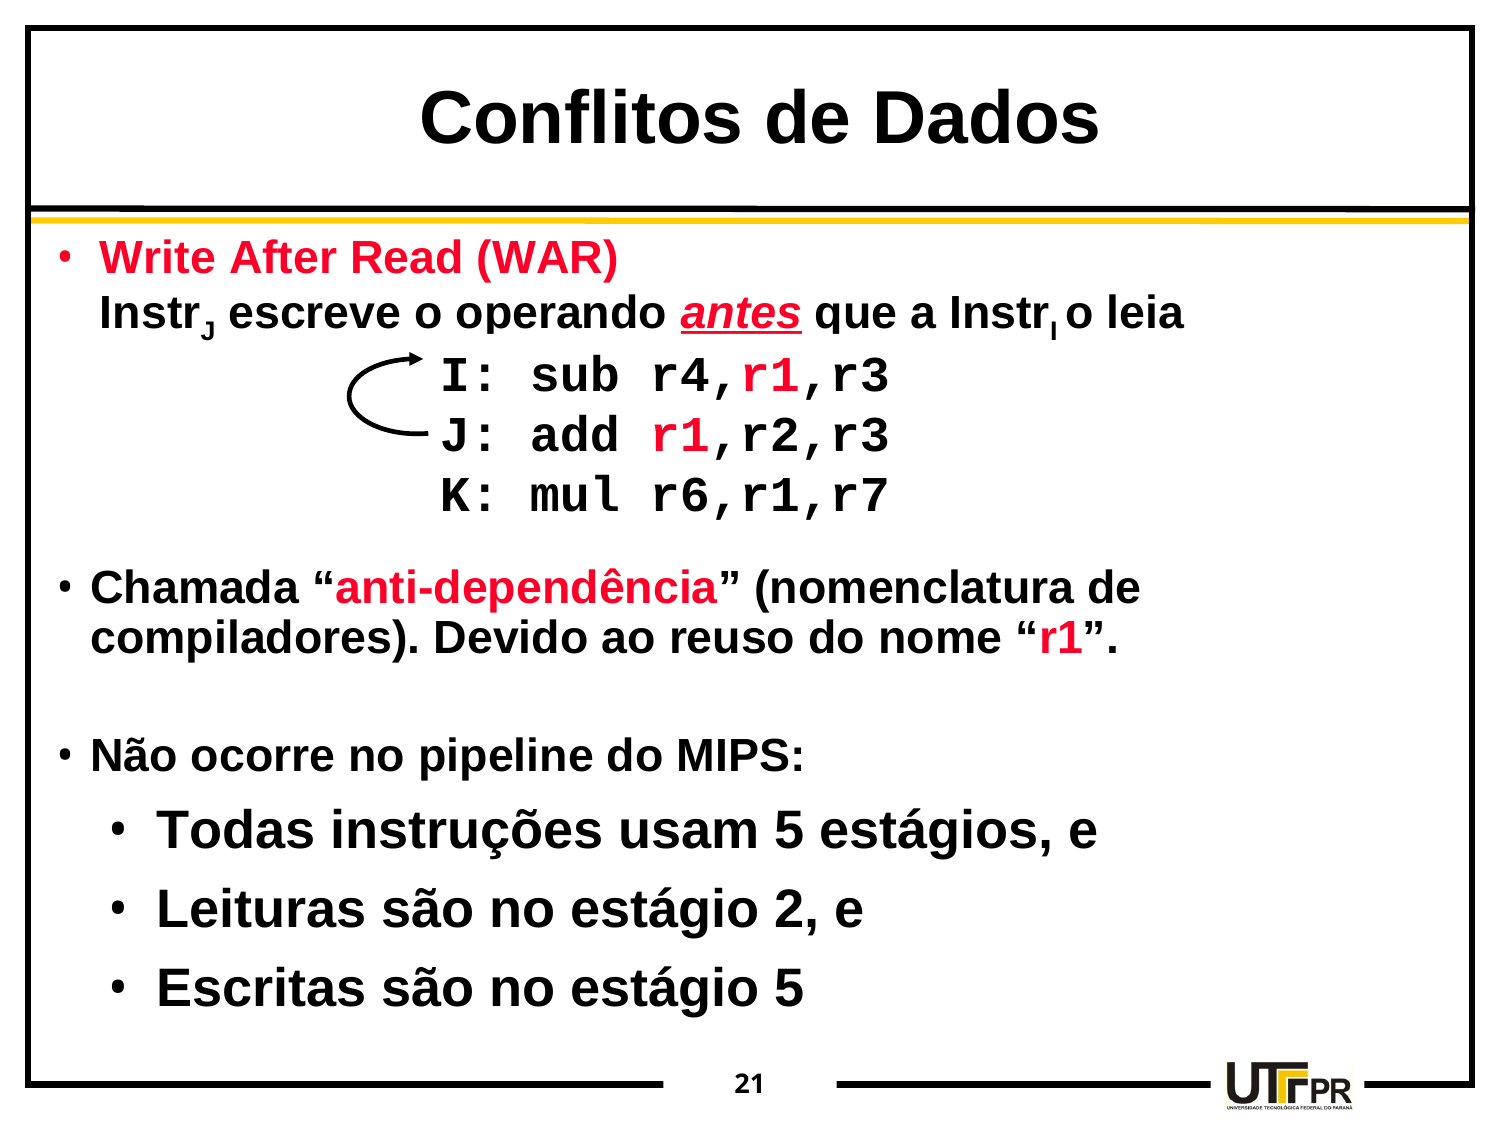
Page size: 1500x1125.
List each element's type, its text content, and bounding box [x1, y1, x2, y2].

picture [1226, 1062, 1353, 1110]
title Conflitos de Dados [29, 36, 1464, 200]
list Write After Read (WAR) InstrJ escreve o operando antes que a InstrI o leia Chamada “anti-dependência” (nomenclatura de compiladores). Devido ao reuso do nome “r1”. Não ocorre no pipeline do MIPS: Todas instruções usam 5 estágios, e Leituras são no estágio 2, e Escritas são no estágio 5 [41, 225, 1455, 1026]
text_box I: sub r4,r1,r3 J: add r1,r2,r3 K: mul r6,r1,r7 [424, 333, 975, 529]
